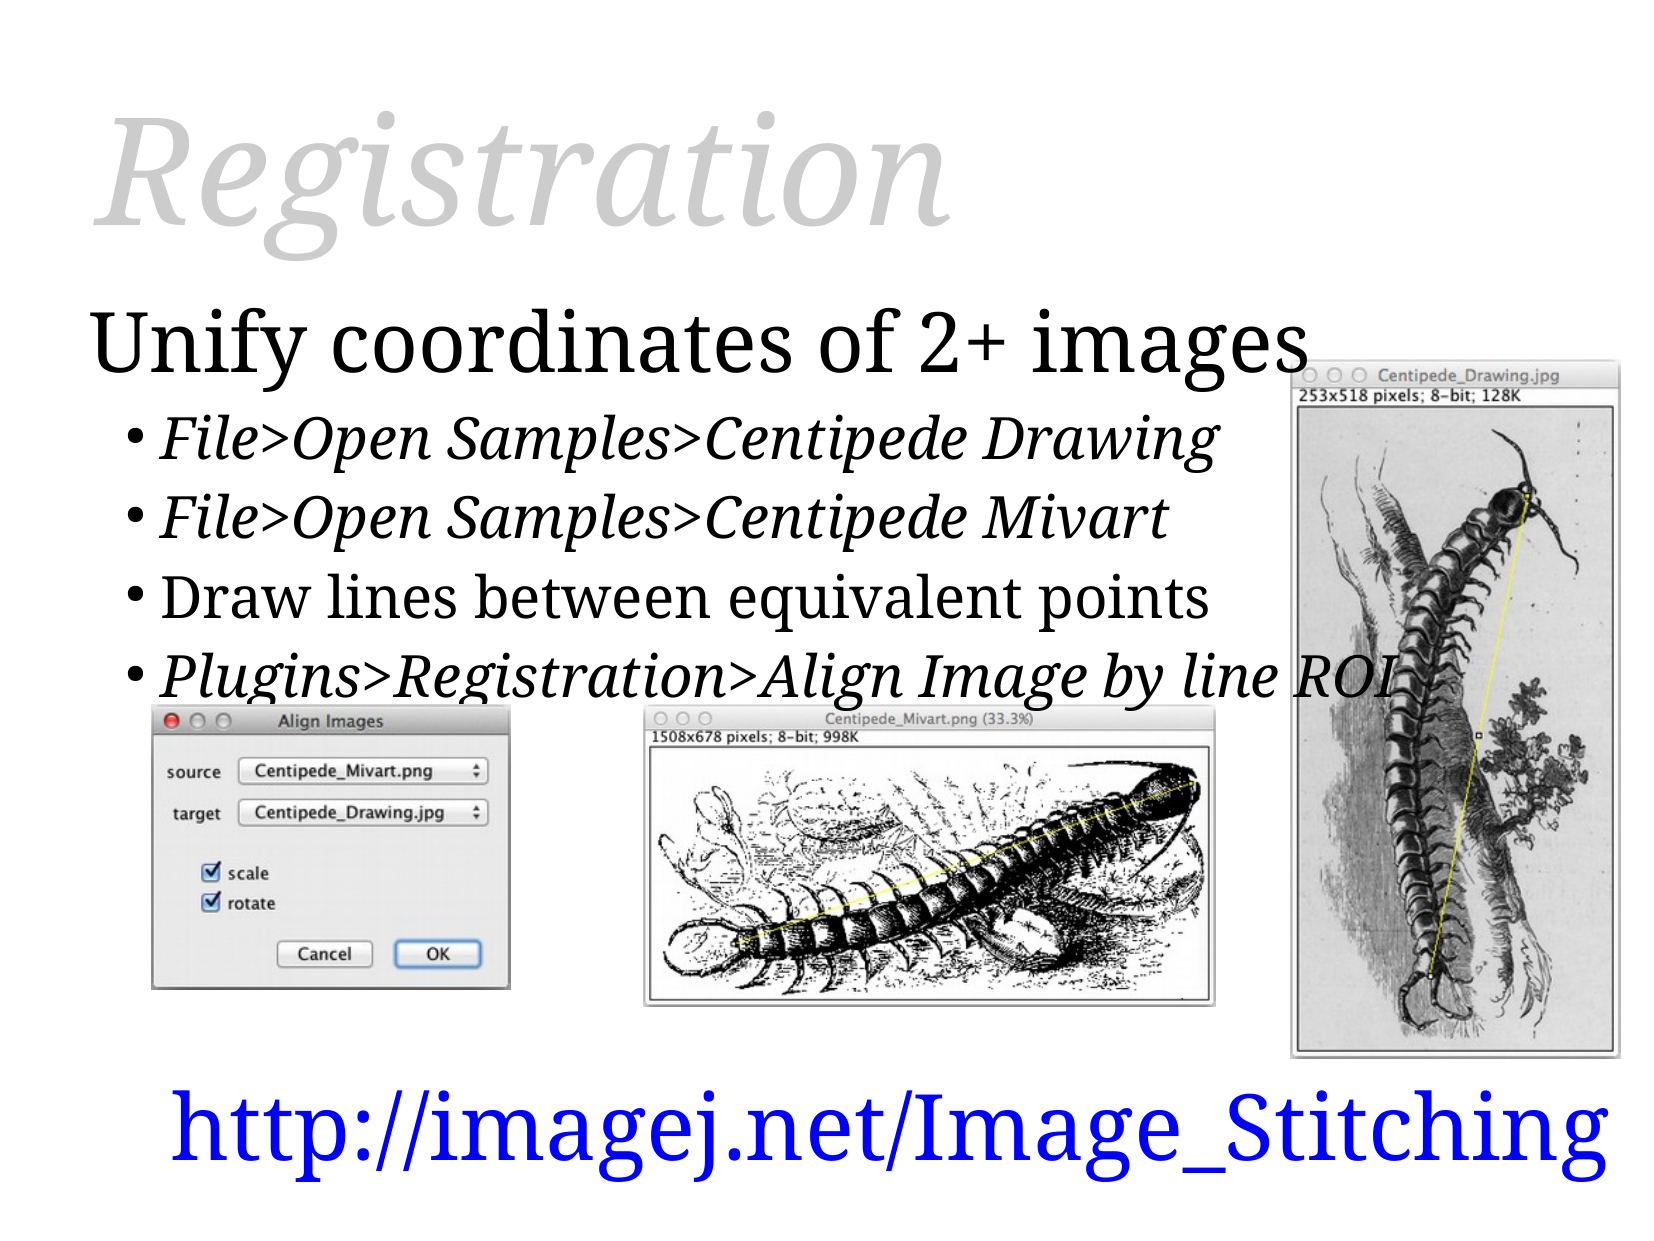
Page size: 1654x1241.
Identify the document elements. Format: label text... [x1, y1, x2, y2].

text_box Unify coordinates of 2+ images File>Open Samples>Centipede Drawing File>Open Samples>Centipede Mivart Draw lines between equivalent points Plugins>Registration>Align Image by line ROI [75, 276, 1648, 745]
text_box http://imagej.net/Image_Stitching [50, 1055, 1626, 1172]
picture [1290, 745, 1621, 1055]
text_box Registration [81, 57, 1654, 239]
picture [643, 745, 1216, 1007]
picture [151, 704, 511, 991]
